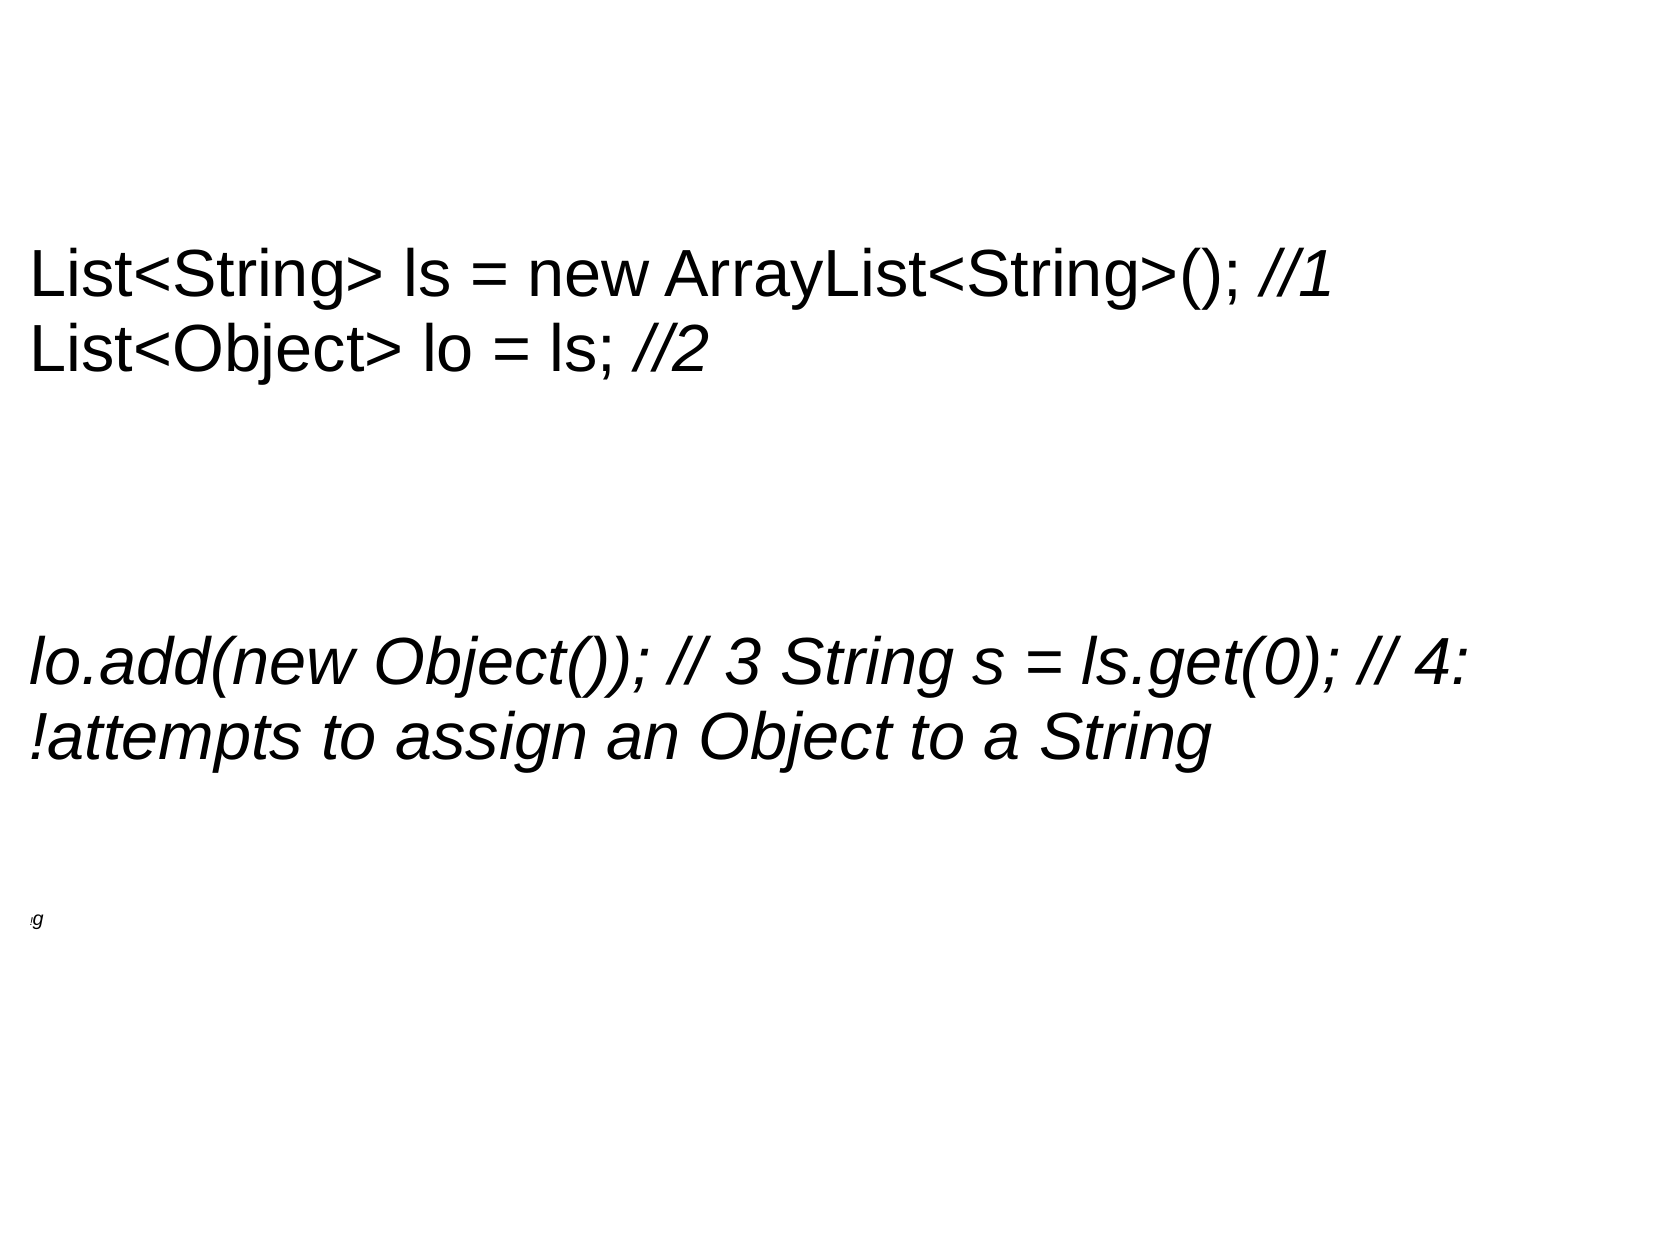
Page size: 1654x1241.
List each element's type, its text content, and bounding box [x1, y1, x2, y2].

list List<String> ls = new ArrayList<String>(); //1 List<Object> lo = ls; //2 lo.add(new Object()); // 3 String s = ls.get(0); // 4: attempts to assign an Object to a String! g! [29, 236, 1518, 1055]
